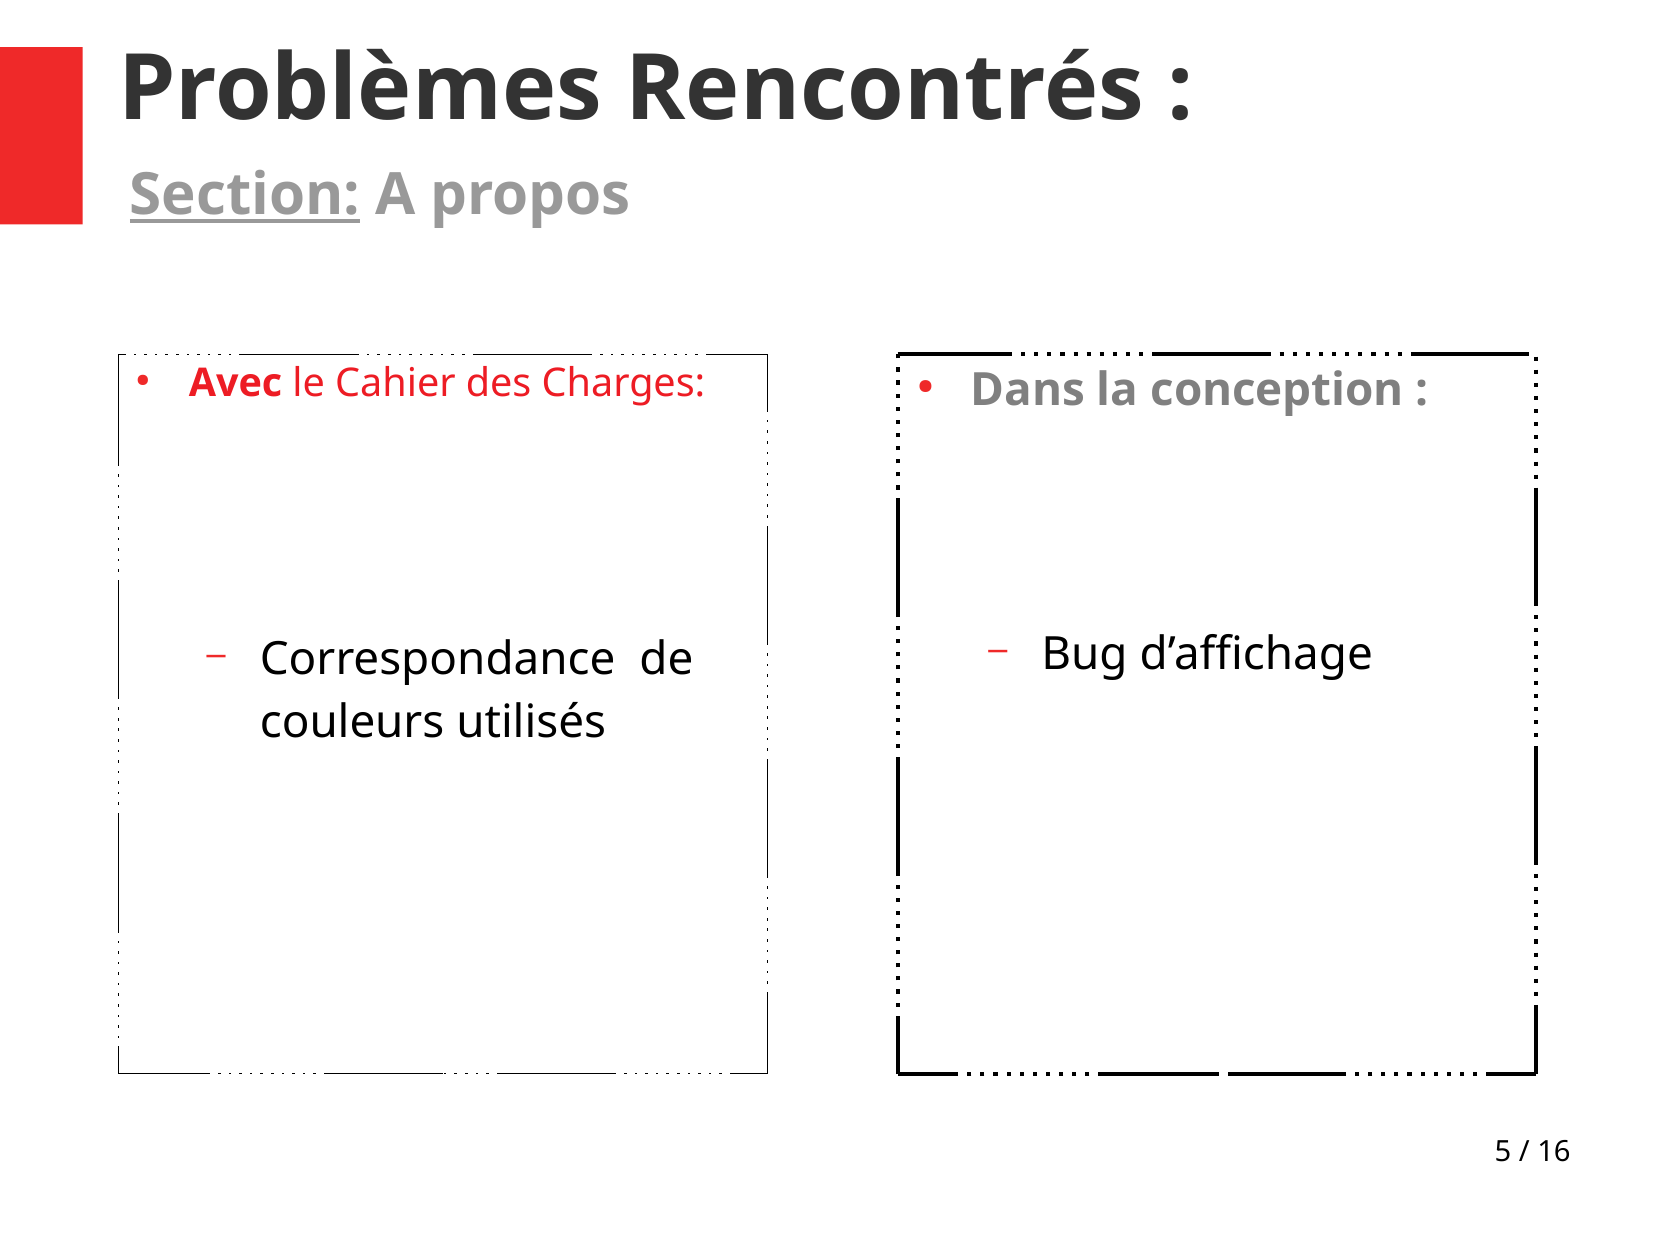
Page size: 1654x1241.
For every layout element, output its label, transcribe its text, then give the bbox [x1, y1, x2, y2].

title Section: A propos [129, 147, 863, 237]
list Avec le Cahier des Charges: Correspondance de couleurs utilisés [118, 354, 768, 1074]
list Dans la conception : Bug d’affichage [897, 354, 1536, 1074]
title Problèmes Rencontrés : [118, 30, 1571, 138]
